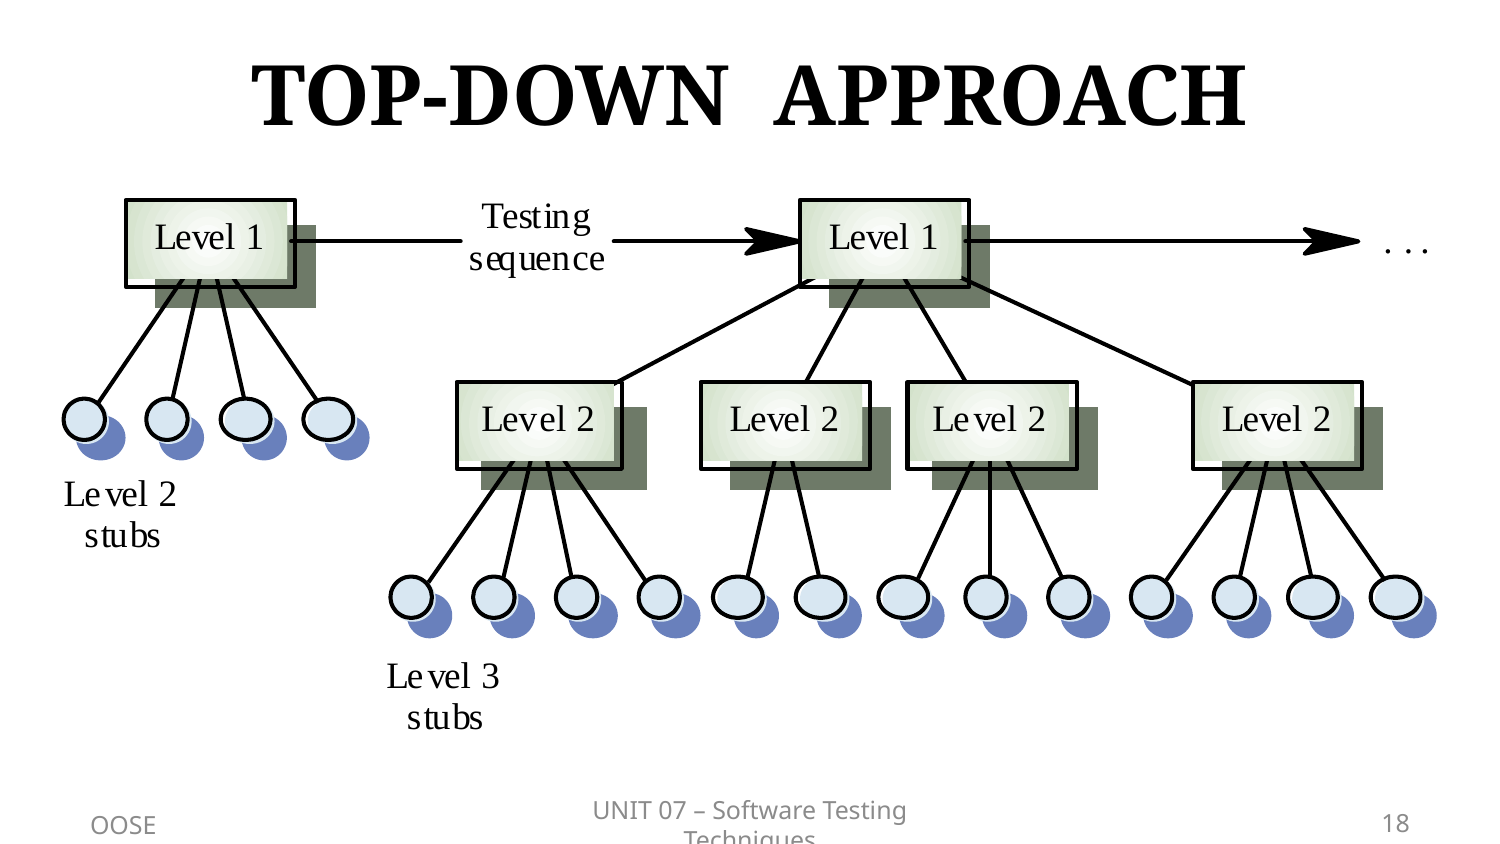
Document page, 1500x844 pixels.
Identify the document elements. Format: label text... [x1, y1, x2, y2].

title TOP-DOWN APPROACH [75, 23, 1425, 164]
picture [55, 195, 1441, 788]
